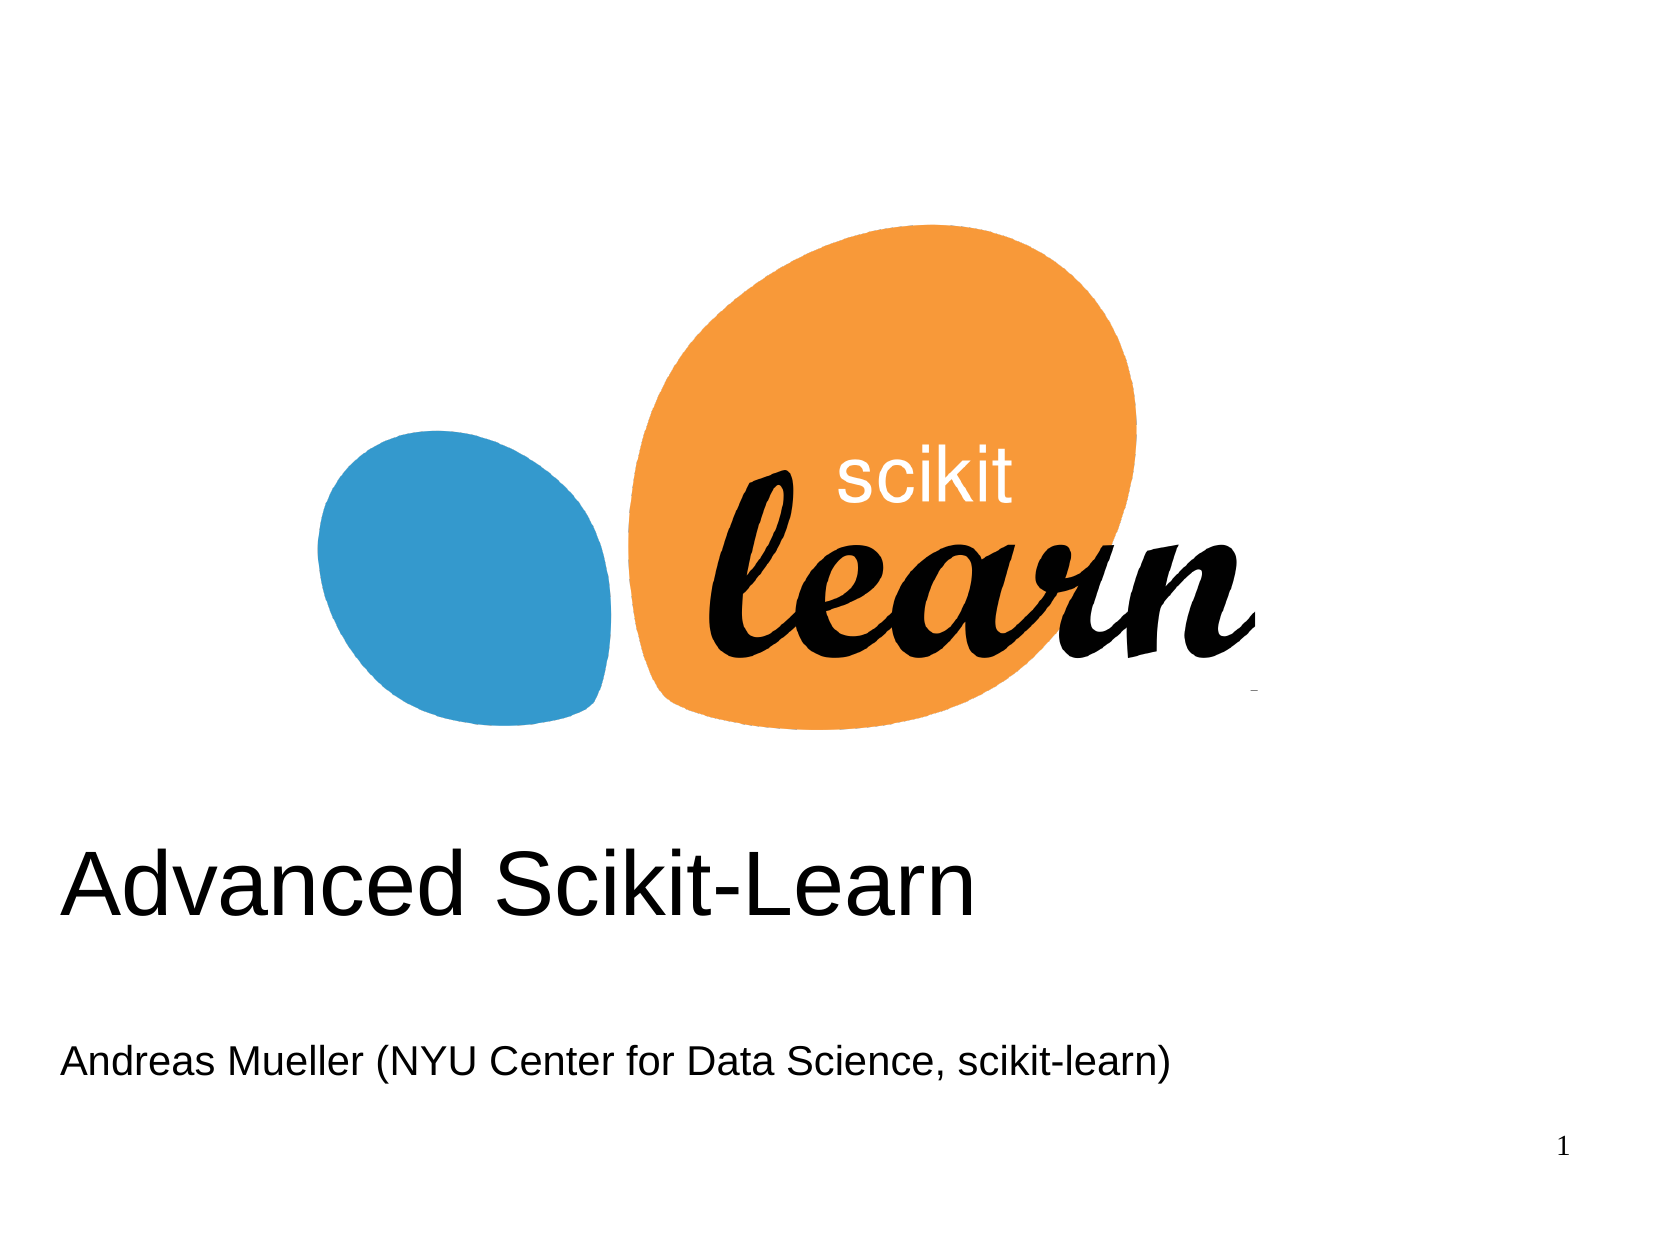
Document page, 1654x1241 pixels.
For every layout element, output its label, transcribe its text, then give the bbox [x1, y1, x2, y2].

title Advanced Scikit-Learn Andreas Mueller (NYU Center for Data Science, scikit-learn) [60, 832, 1549, 1085]
picture [296, 104, 1276, 761]
